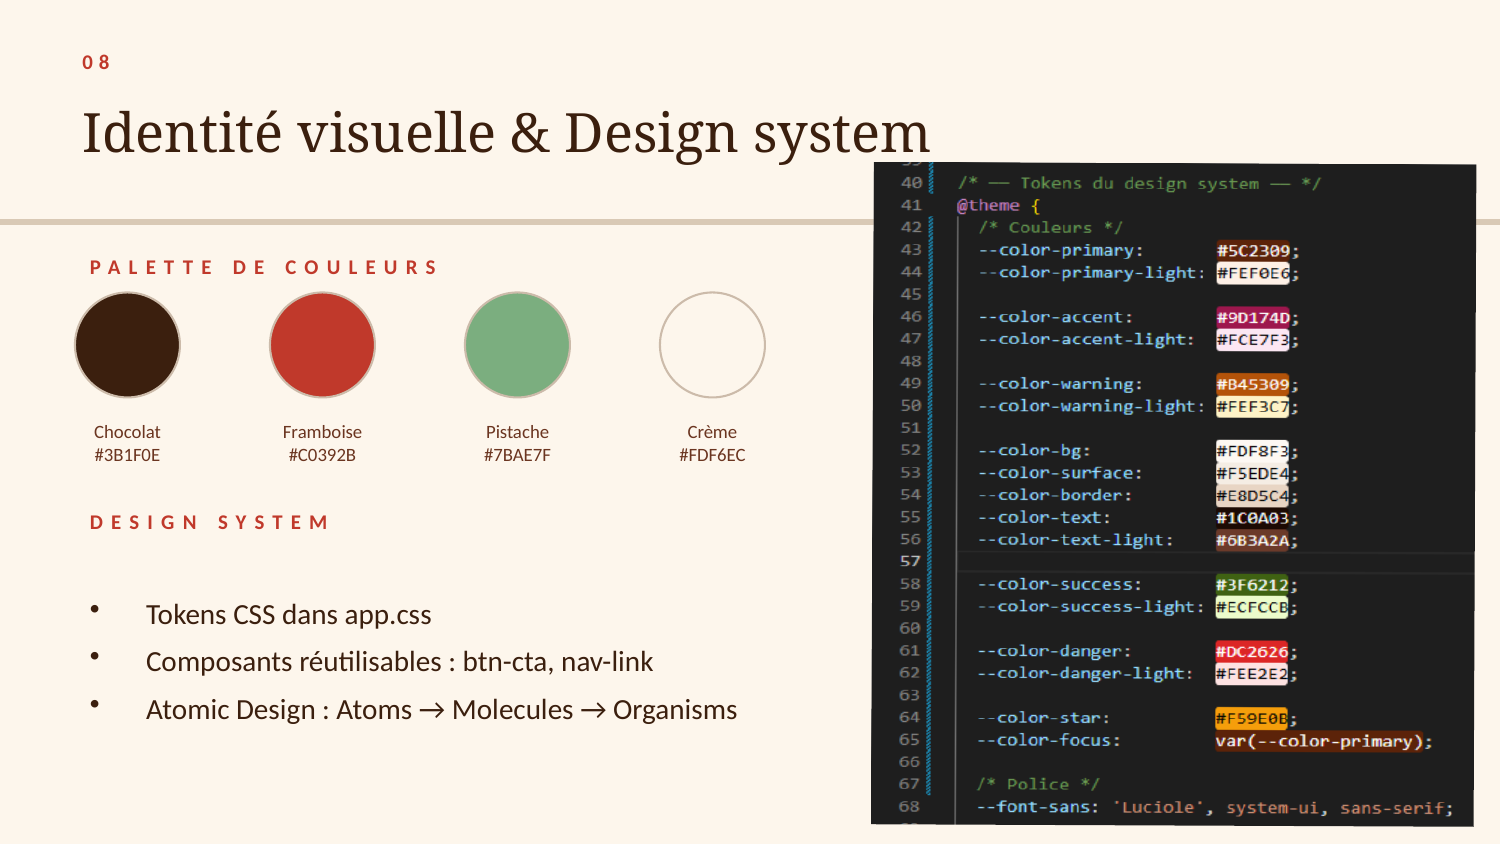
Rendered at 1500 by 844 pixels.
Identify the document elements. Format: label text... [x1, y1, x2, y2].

text_box 08 [67, 41, 218, 80]
text_box [659, 292, 765, 398]
picture [870, 161, 1477, 827]
text_box [74, 292, 180, 398]
text_box Identité visuelle & Design system [67, 82, 1433, 180]
text_box Tokens CSS dans app.css Composants réutilisables : btn-cta, nav-link Atomic Design : Atoms → Molecules → Organisms [74, 547, 871, 773]
text_box Pistache #7BAE7F [449, 404, 585, 480]
text_box [0, 0, 1500, 225]
text_box Chocolat #3B1F0E [59, 404, 195, 480]
text_box [269, 292, 375, 398]
text_box [464, 292, 570, 398]
text_box Crème #FDF6EC [644, 404, 780, 480]
text_box PALETTE DE COULEURS [74, 247, 825, 285]
text_box Framboise #C0392B [254, 404, 390, 480]
text_box DESIGN SYSTEM [74, 502, 825, 540]
